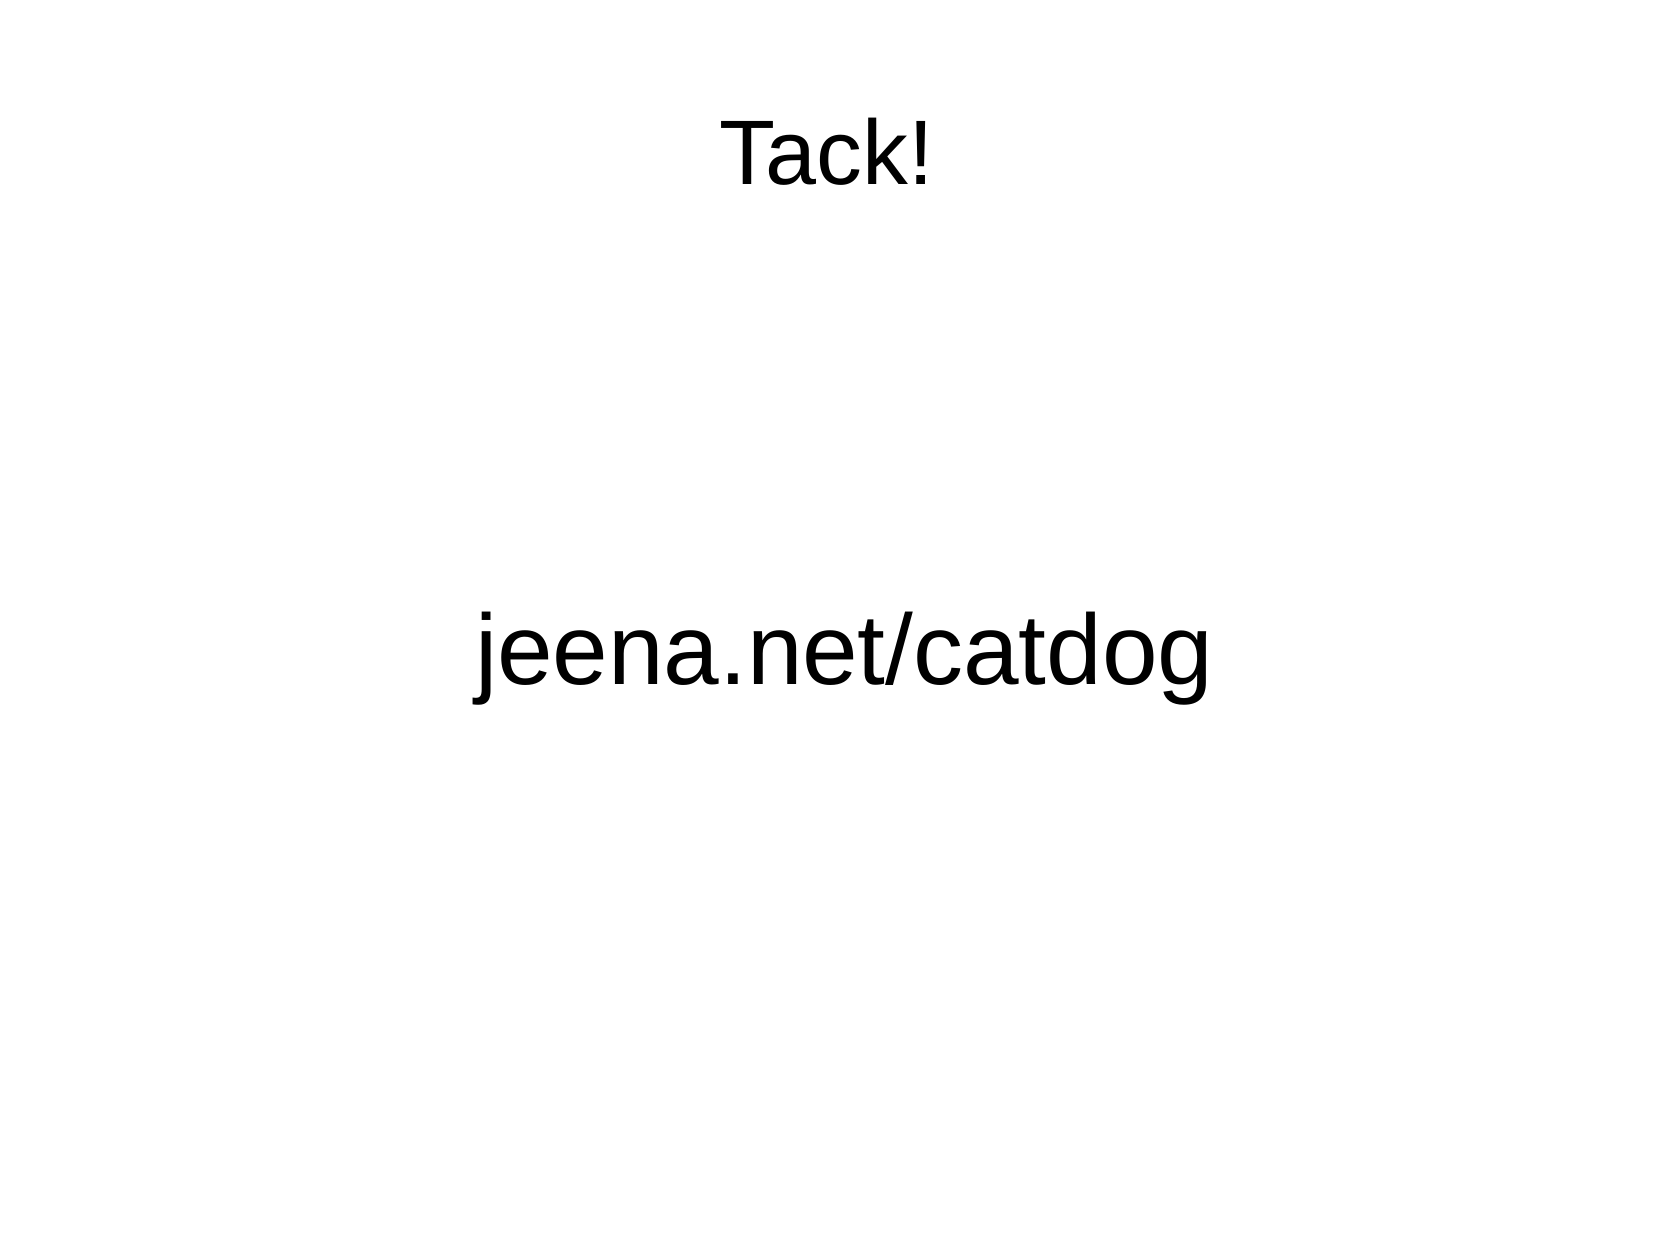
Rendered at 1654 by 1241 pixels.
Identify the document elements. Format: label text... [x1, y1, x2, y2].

title Tack! [82, 49, 1571, 257]
subtitle jeena.net/catdog [82, 290, 1571, 1010]
